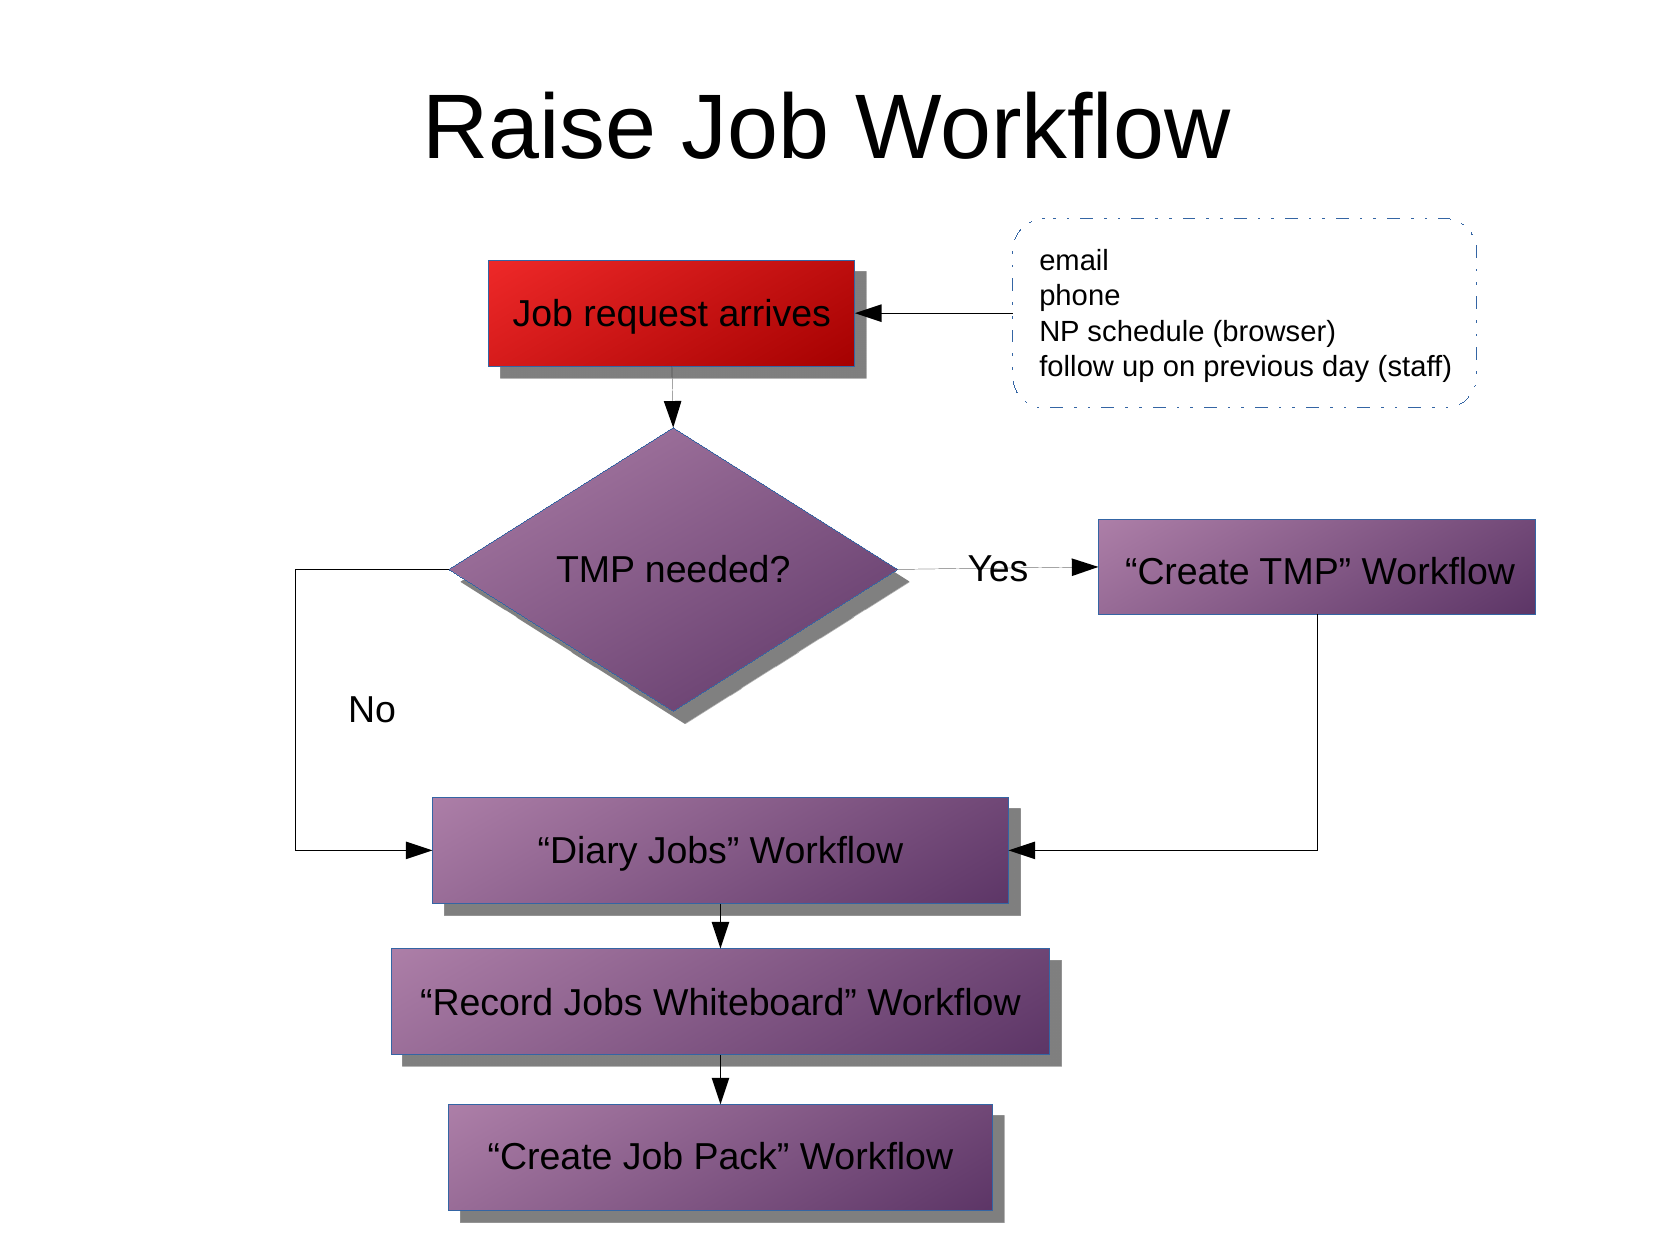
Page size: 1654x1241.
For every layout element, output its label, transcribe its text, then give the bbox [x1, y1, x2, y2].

text_box email [1024, 236, 1125, 271]
text_box “Create Job Pack” Workflow [472, 1127, 969, 1185]
text_box [449, 427, 898, 712]
text_box NP schedule (browser) [1024, 307, 1352, 342]
text_box TMP needed? [541, 540, 806, 598]
title Raise Job Workflow [82, 23, 1571, 231]
text_box [391, 948, 1050, 1055]
text_box [432, 797, 1009, 904]
text_box phone [1024, 271, 1136, 307]
text_box [448, 1104, 993, 1211]
text_box “Diary Jobs” Workflow [522, 821, 919, 879]
text_box [1098, 519, 1536, 615]
text_box [1012, 218, 1477, 408]
text_box follow up on previous day (staff) [1024, 342, 1469, 391]
text_box [488, 260, 855, 367]
text_box Job request arrives [497, 284, 846, 342]
text_box “Create TMP” Workflow [1110, 543, 1530, 601]
text_box “Record Jobs Whiteboard” Workflow [405, 974, 1036, 1032]
